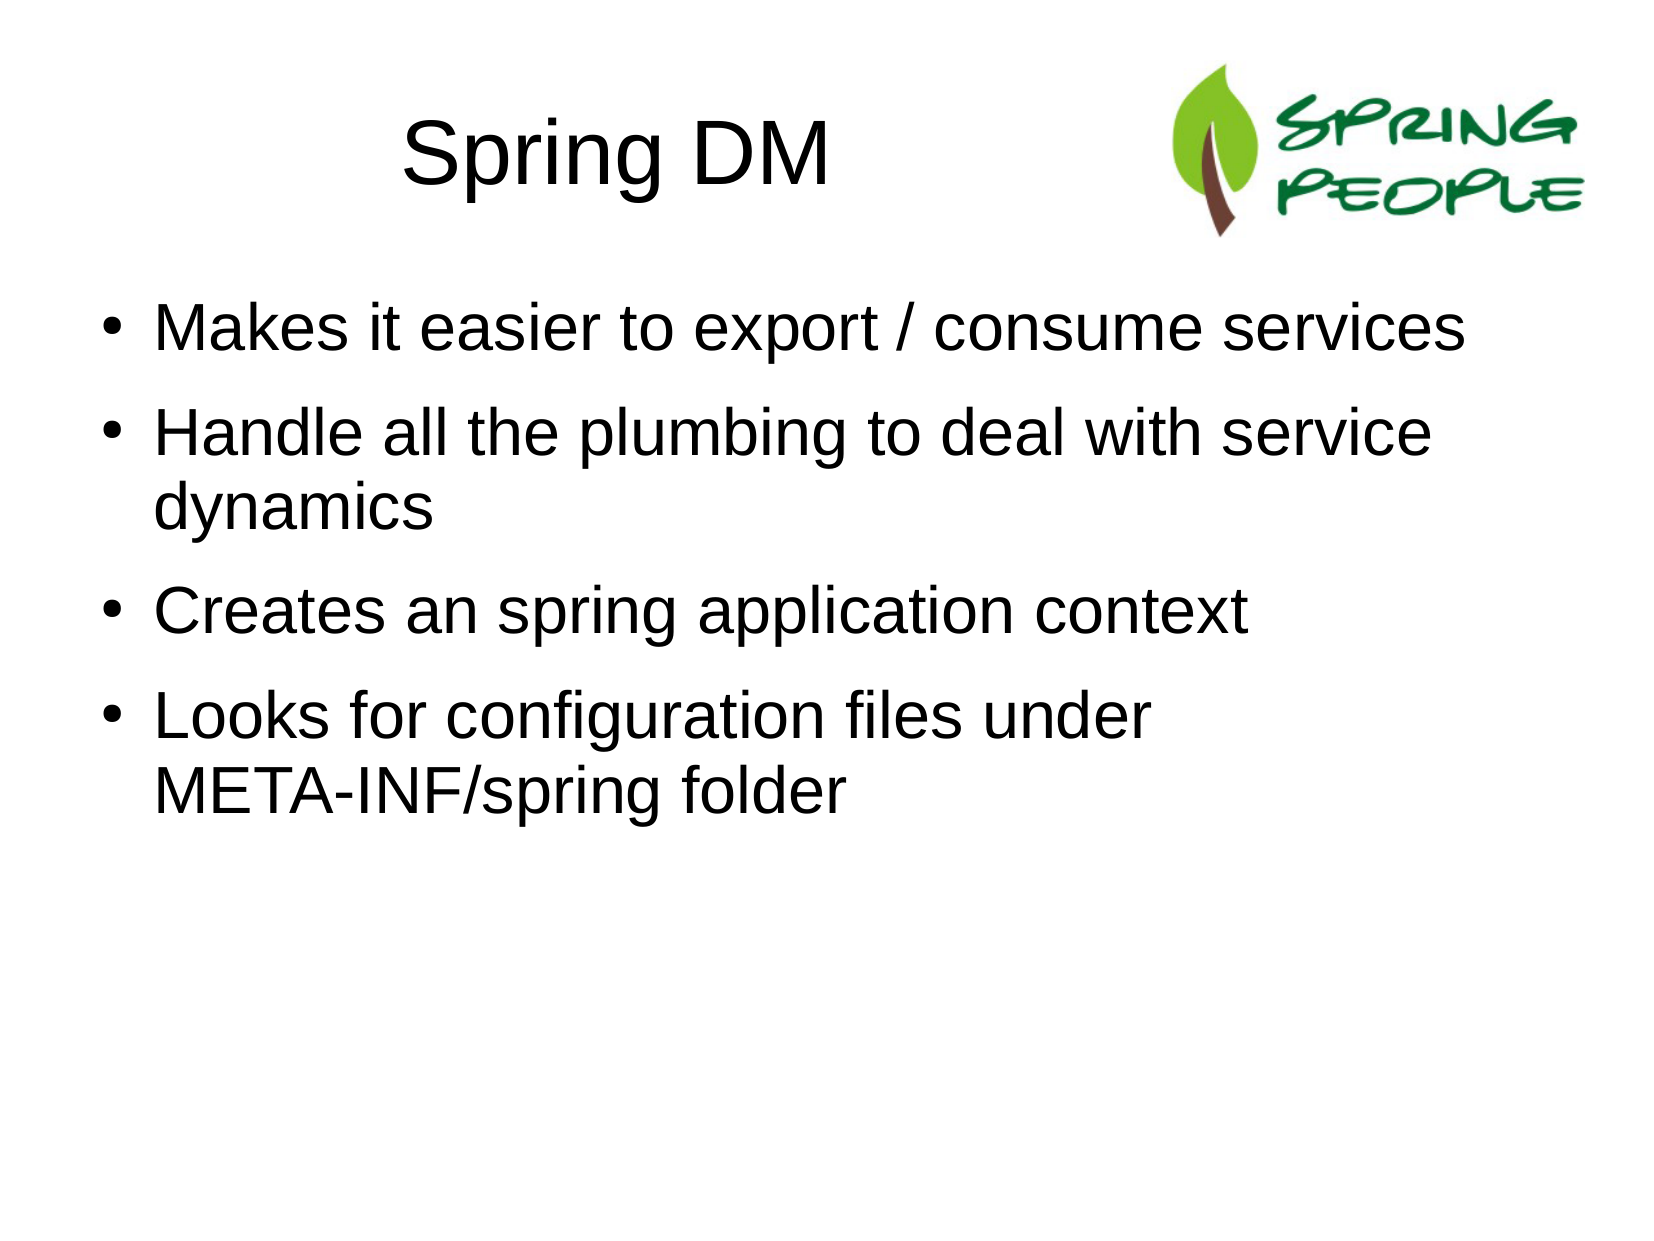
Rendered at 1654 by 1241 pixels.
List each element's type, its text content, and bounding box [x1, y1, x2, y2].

title Spring DM [82, 56, 1152, 250]
picture [1171, 60, 1585, 238]
list Makes it easier to export / consume services Handle all the plumbing to deal with service dynamics Creates an spring application context Looks for configuration files under META-INF/spring folder [82, 290, 1571, 1109]
